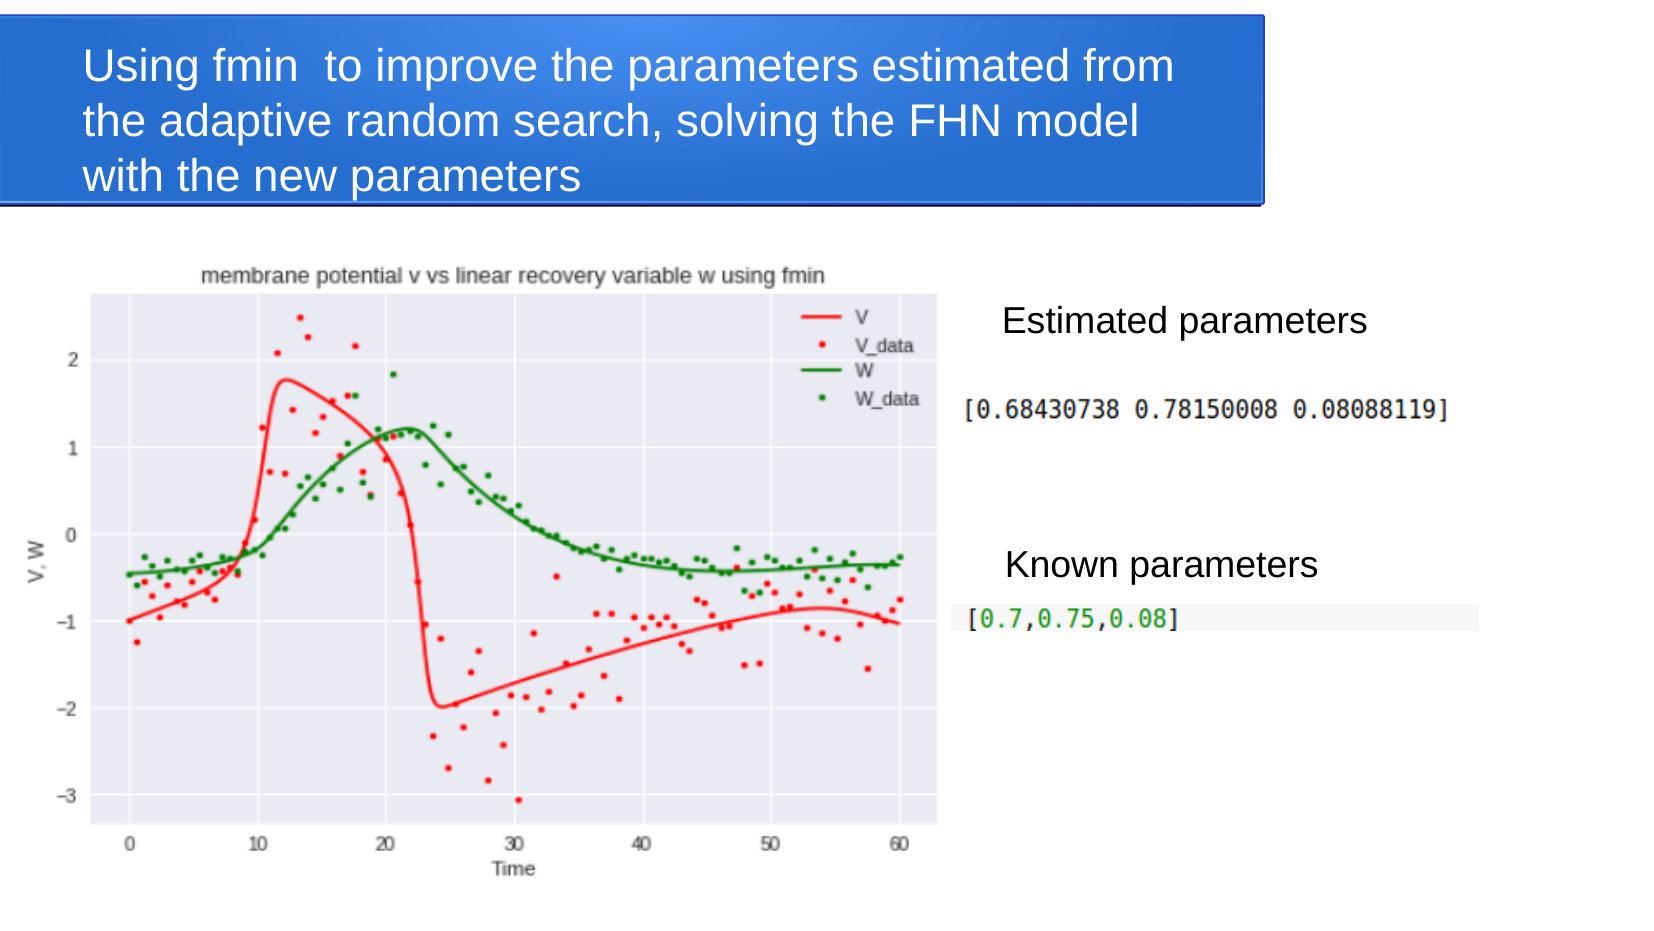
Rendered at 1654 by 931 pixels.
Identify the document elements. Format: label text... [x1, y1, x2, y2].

picture [951, 604, 1479, 631]
text_box Estimated parameters [987, 292, 1468, 376]
text_box Known parameters [990, 536, 1411, 594]
title Using fmin to improve the parameters estimated from the adaptive random search, solving the FHN model with the new parameters [82, 35, 1235, 190]
picture [15, 255, 949, 890]
picture [962, 393, 1468, 433]
